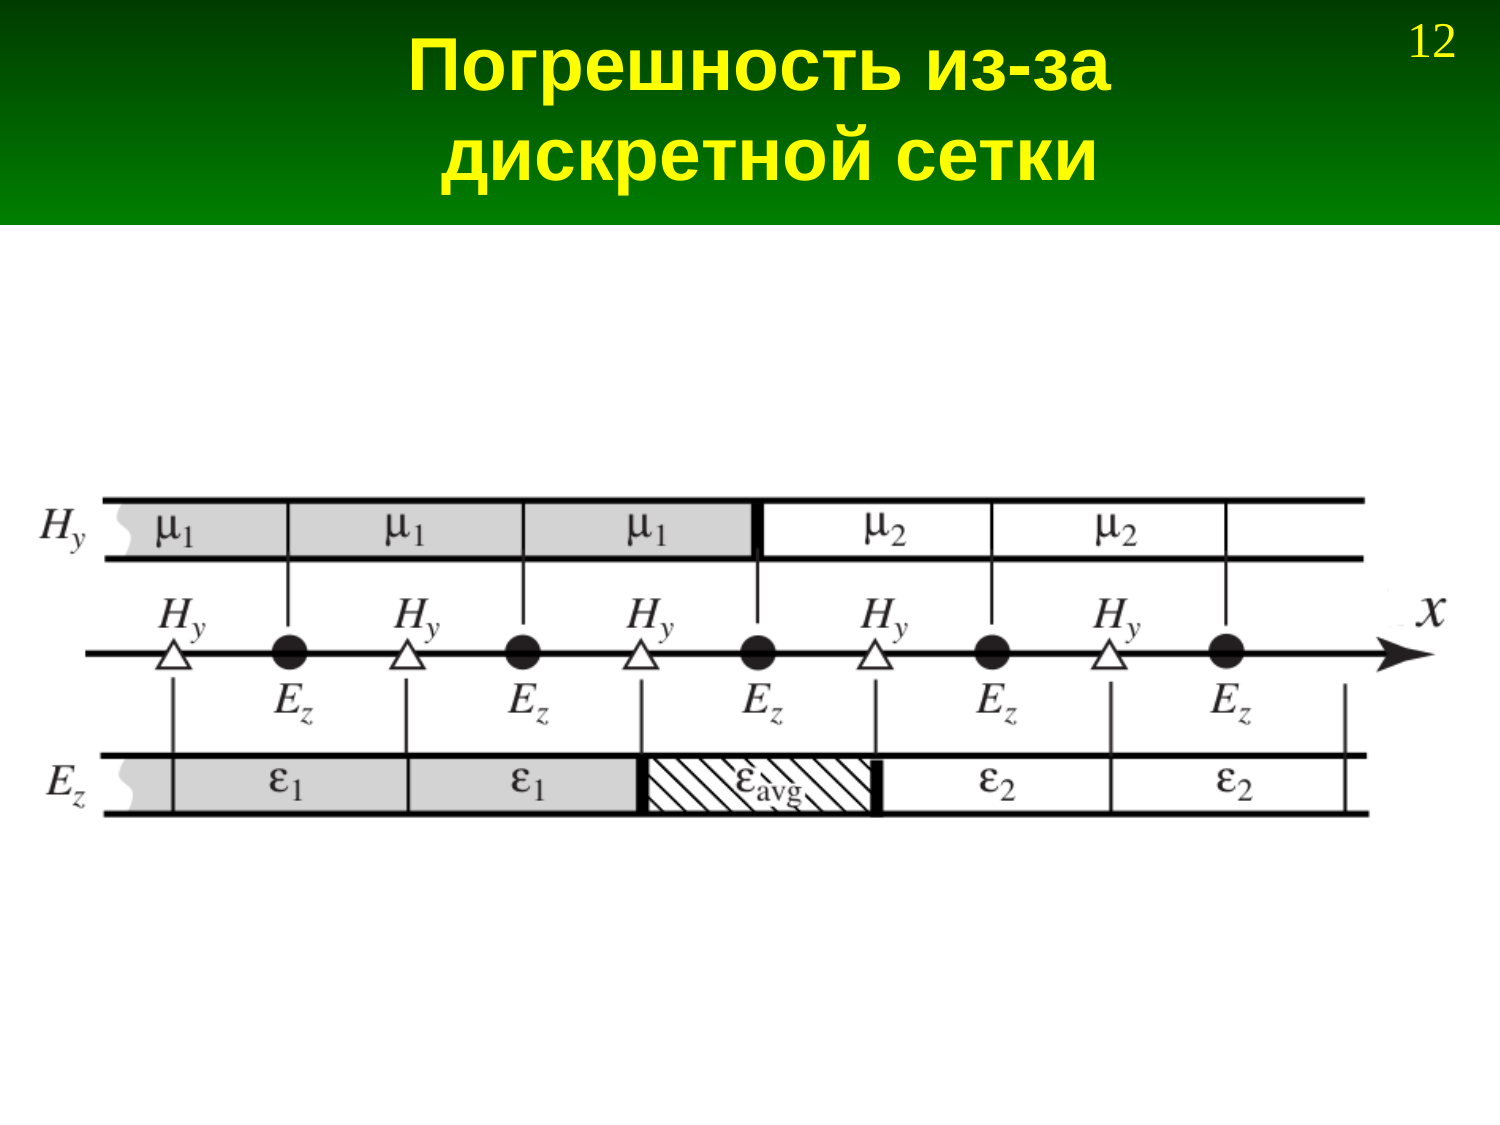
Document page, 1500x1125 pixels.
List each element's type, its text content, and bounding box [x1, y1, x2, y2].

picture [35, 472, 1465, 838]
title Погрешность из-за дискретной сетки [100, 7, 1441, 204]
